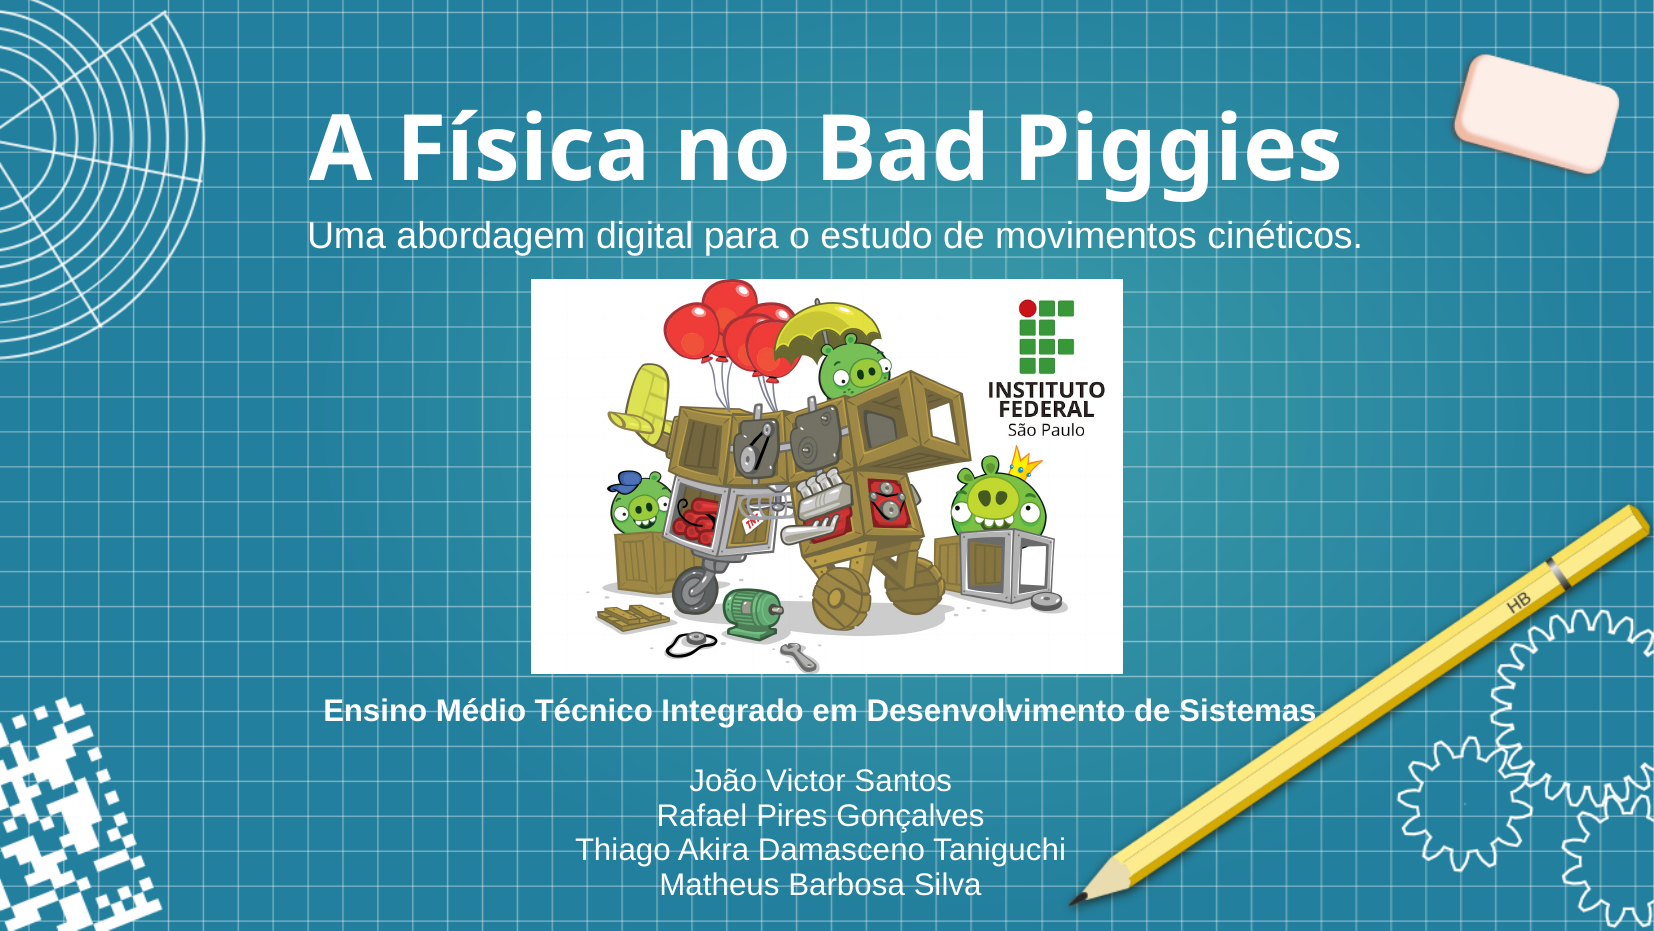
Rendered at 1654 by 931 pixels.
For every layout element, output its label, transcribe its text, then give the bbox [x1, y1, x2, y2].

title A Física no Bad Piggies [82, 38, 1571, 251]
picture [0, 0, 1654, 931]
subtitle Ensino Médio Técnico Integrado em Desenvolvimento de Sistemas João Victor Santos Rafael Pires Gonçalves Thiago Akira Damasceno Taniguchi Matheus Barbosa Silva [76, 687, 1565, 909]
text_box Uma abordagem digital para o estudo de movimentos cinéticos. [292, 206, 1388, 264]
